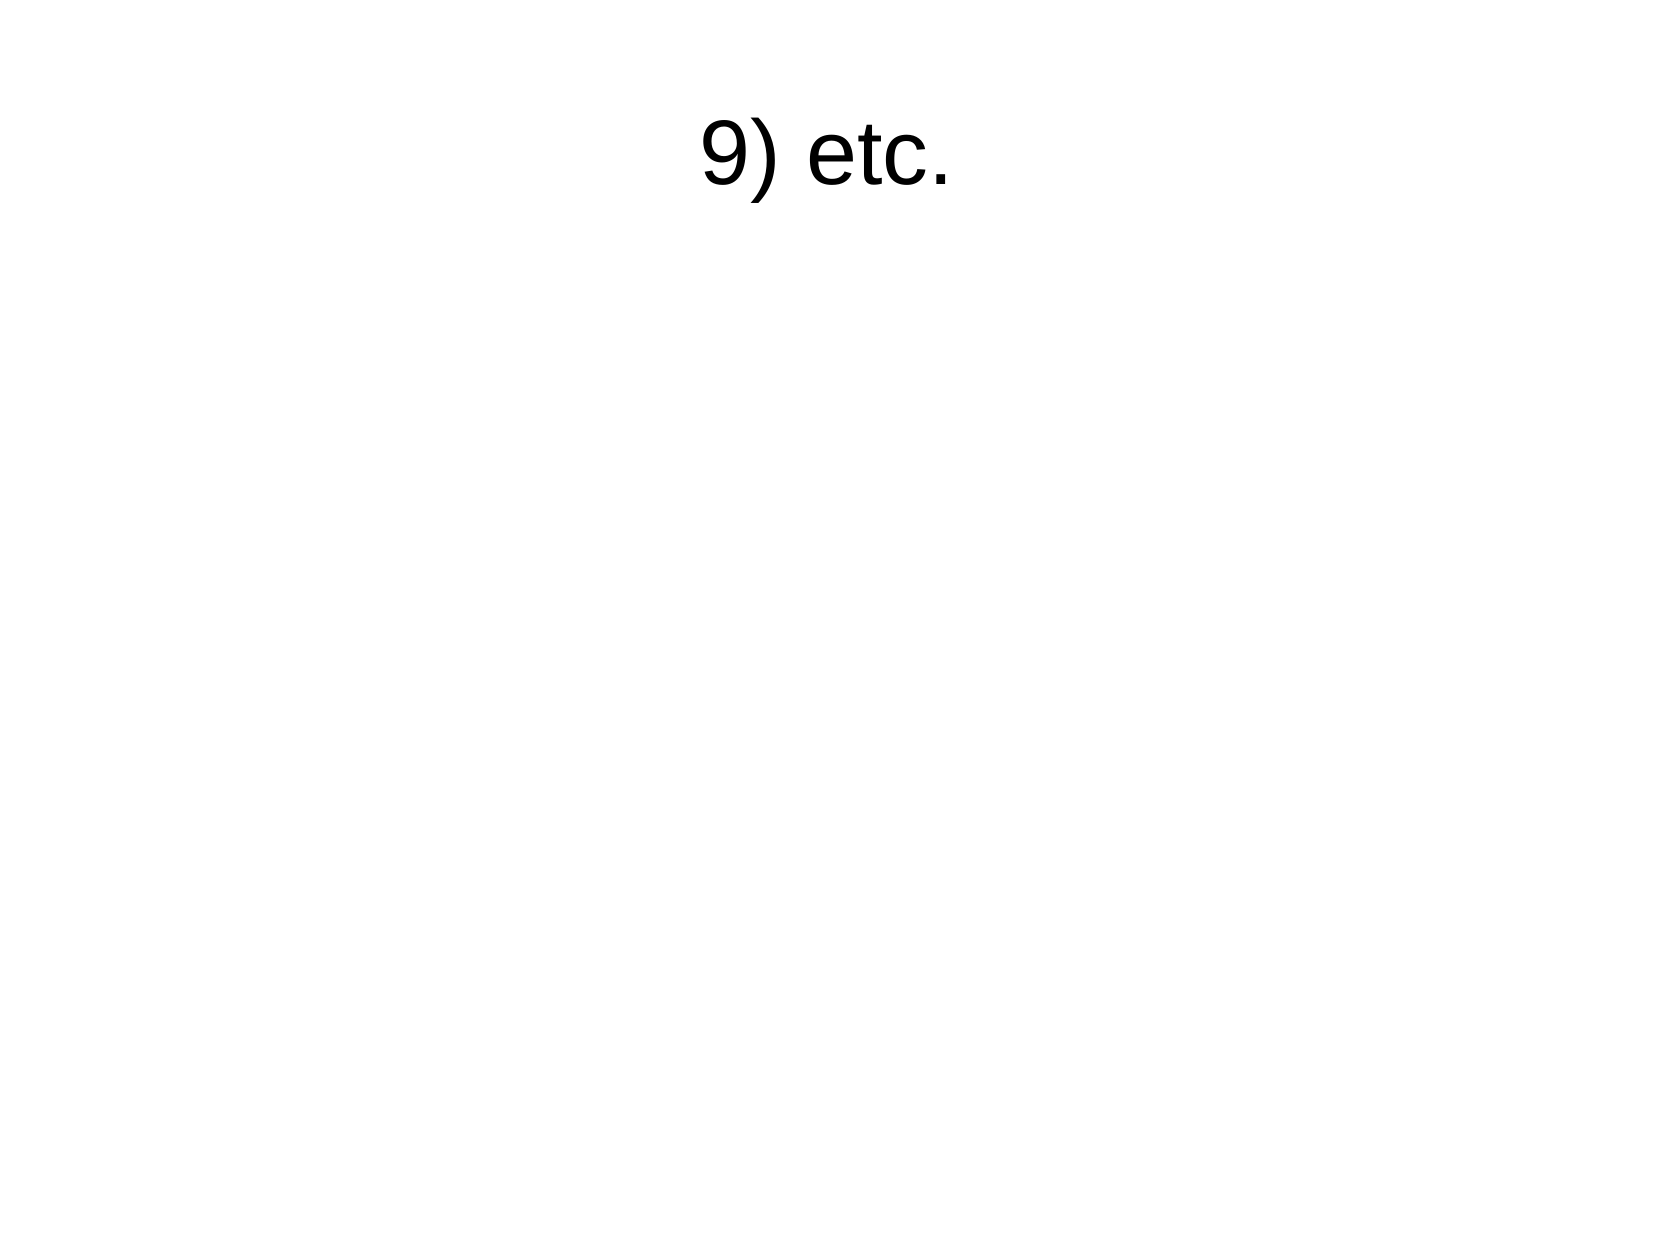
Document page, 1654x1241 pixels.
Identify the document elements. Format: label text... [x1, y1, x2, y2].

title 9) etc. [82, 49, 1571, 257]
